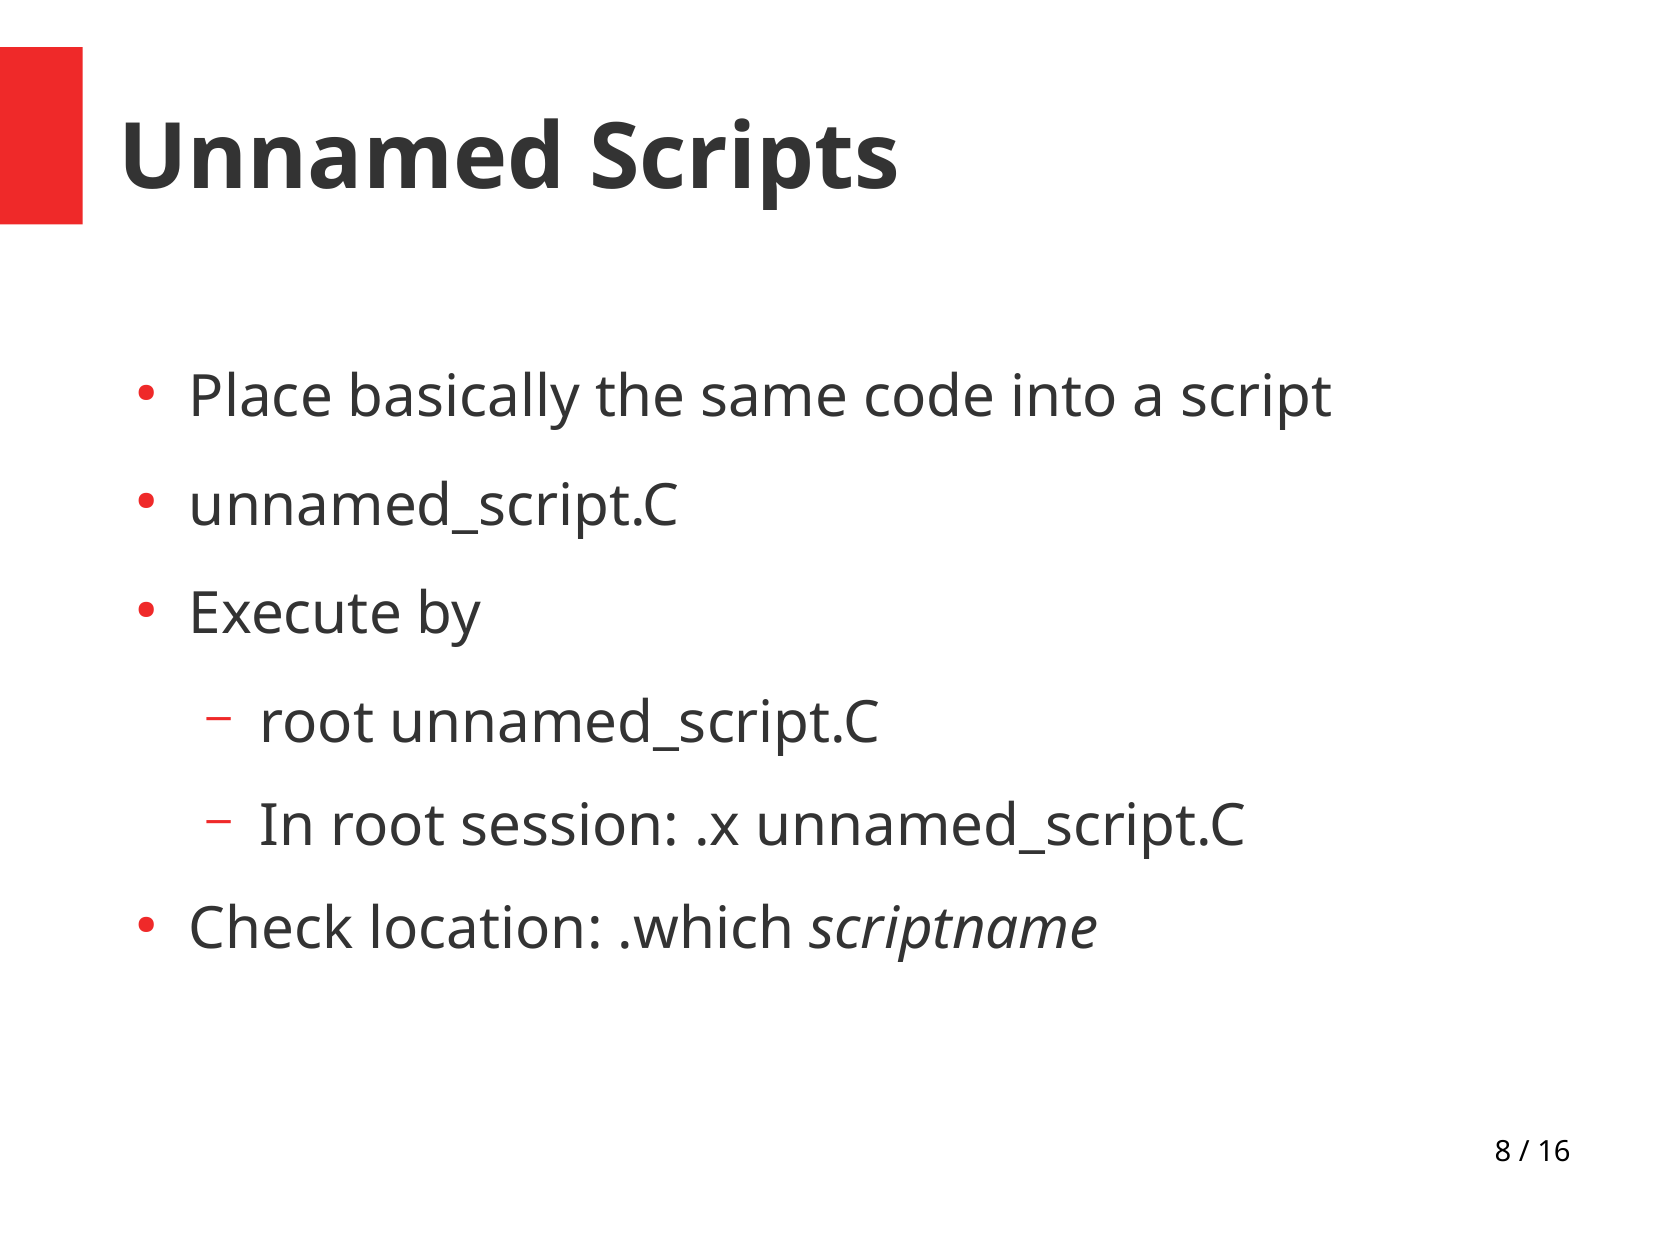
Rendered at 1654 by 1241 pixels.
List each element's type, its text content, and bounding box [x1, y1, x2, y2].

title Unnamed Scripts [118, 49, 1571, 257]
list Place basically the same code into a script unnamed_script.C Execute by root unnamed_script.C In root session: .x unnamed_script.C Check location: .which scriptname [118, 354, 1536, 1074]
